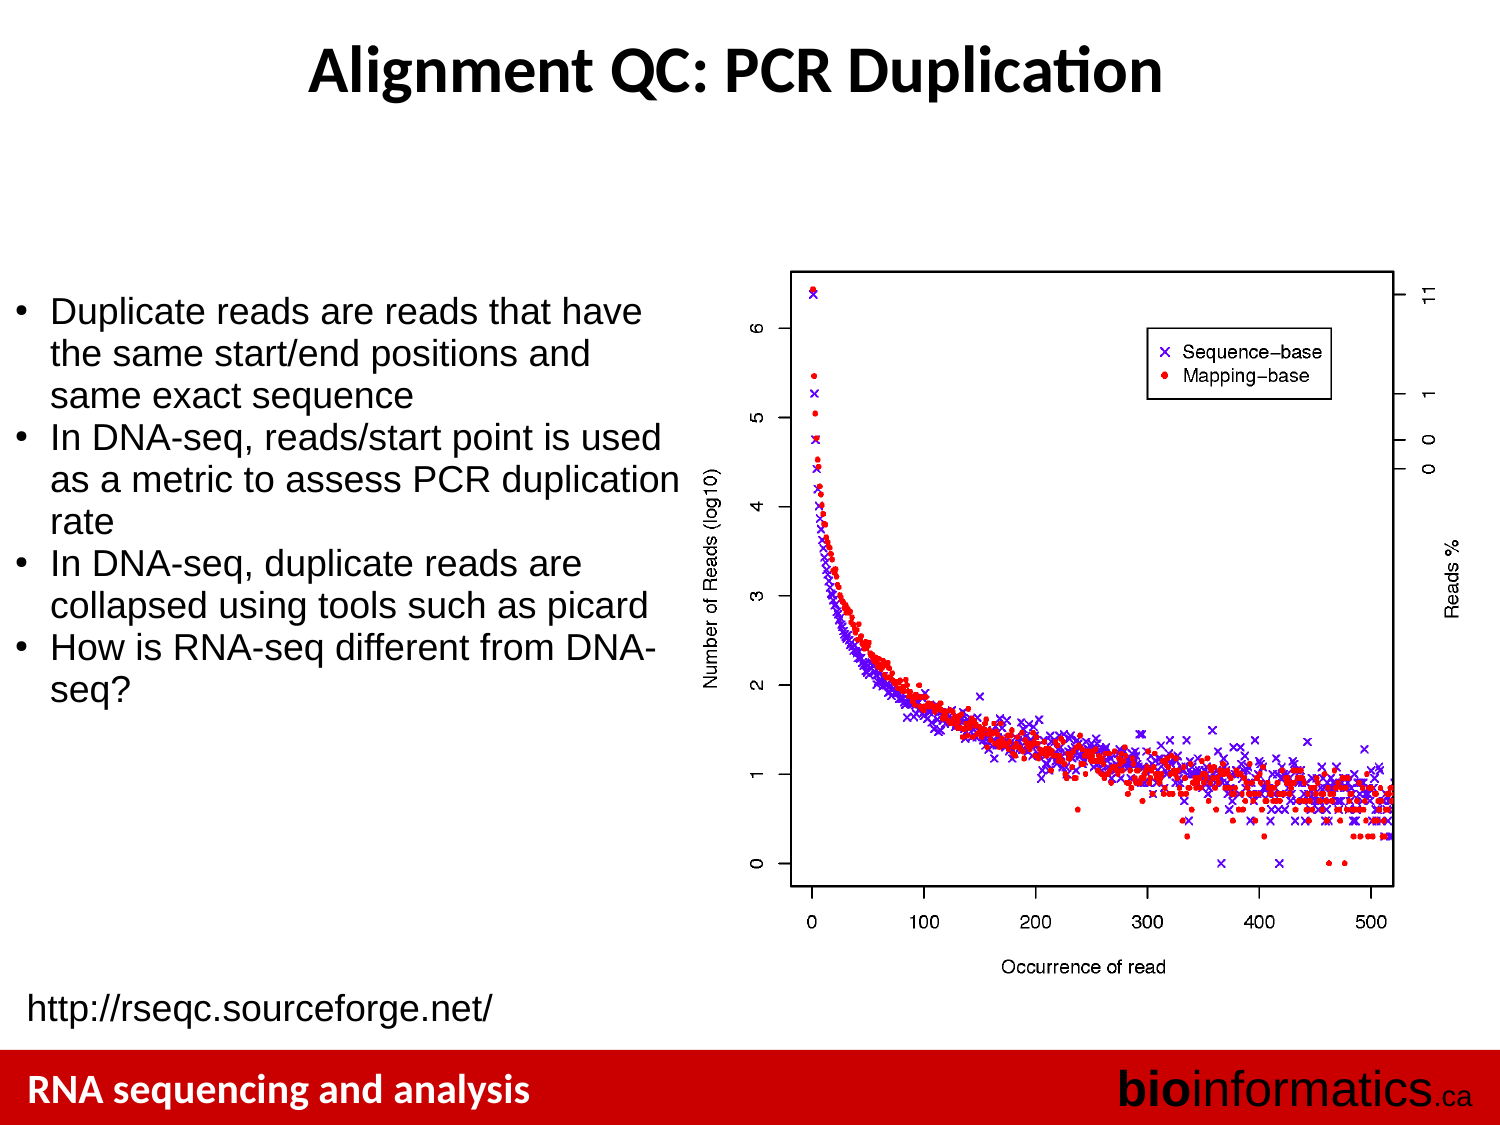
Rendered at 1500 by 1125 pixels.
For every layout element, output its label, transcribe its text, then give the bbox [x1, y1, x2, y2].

text_box Duplicate reads are reads that have the same start/end positions and same exact sequence In DNA-seq, reads/start point is used as a metric to assess PCR duplication rate In DNA-seq, duplicate reads are collapsed using tools such as picard How is RNA-seq different from DNA-seq? [0, 283, 699, 875]
picture [698, 177, 1500, 1004]
text_box http://rseqc.sourceforge.net/ [11, 980, 508, 1038]
title Alignment QC: PCR Duplication [11, 0, 1462, 170]
